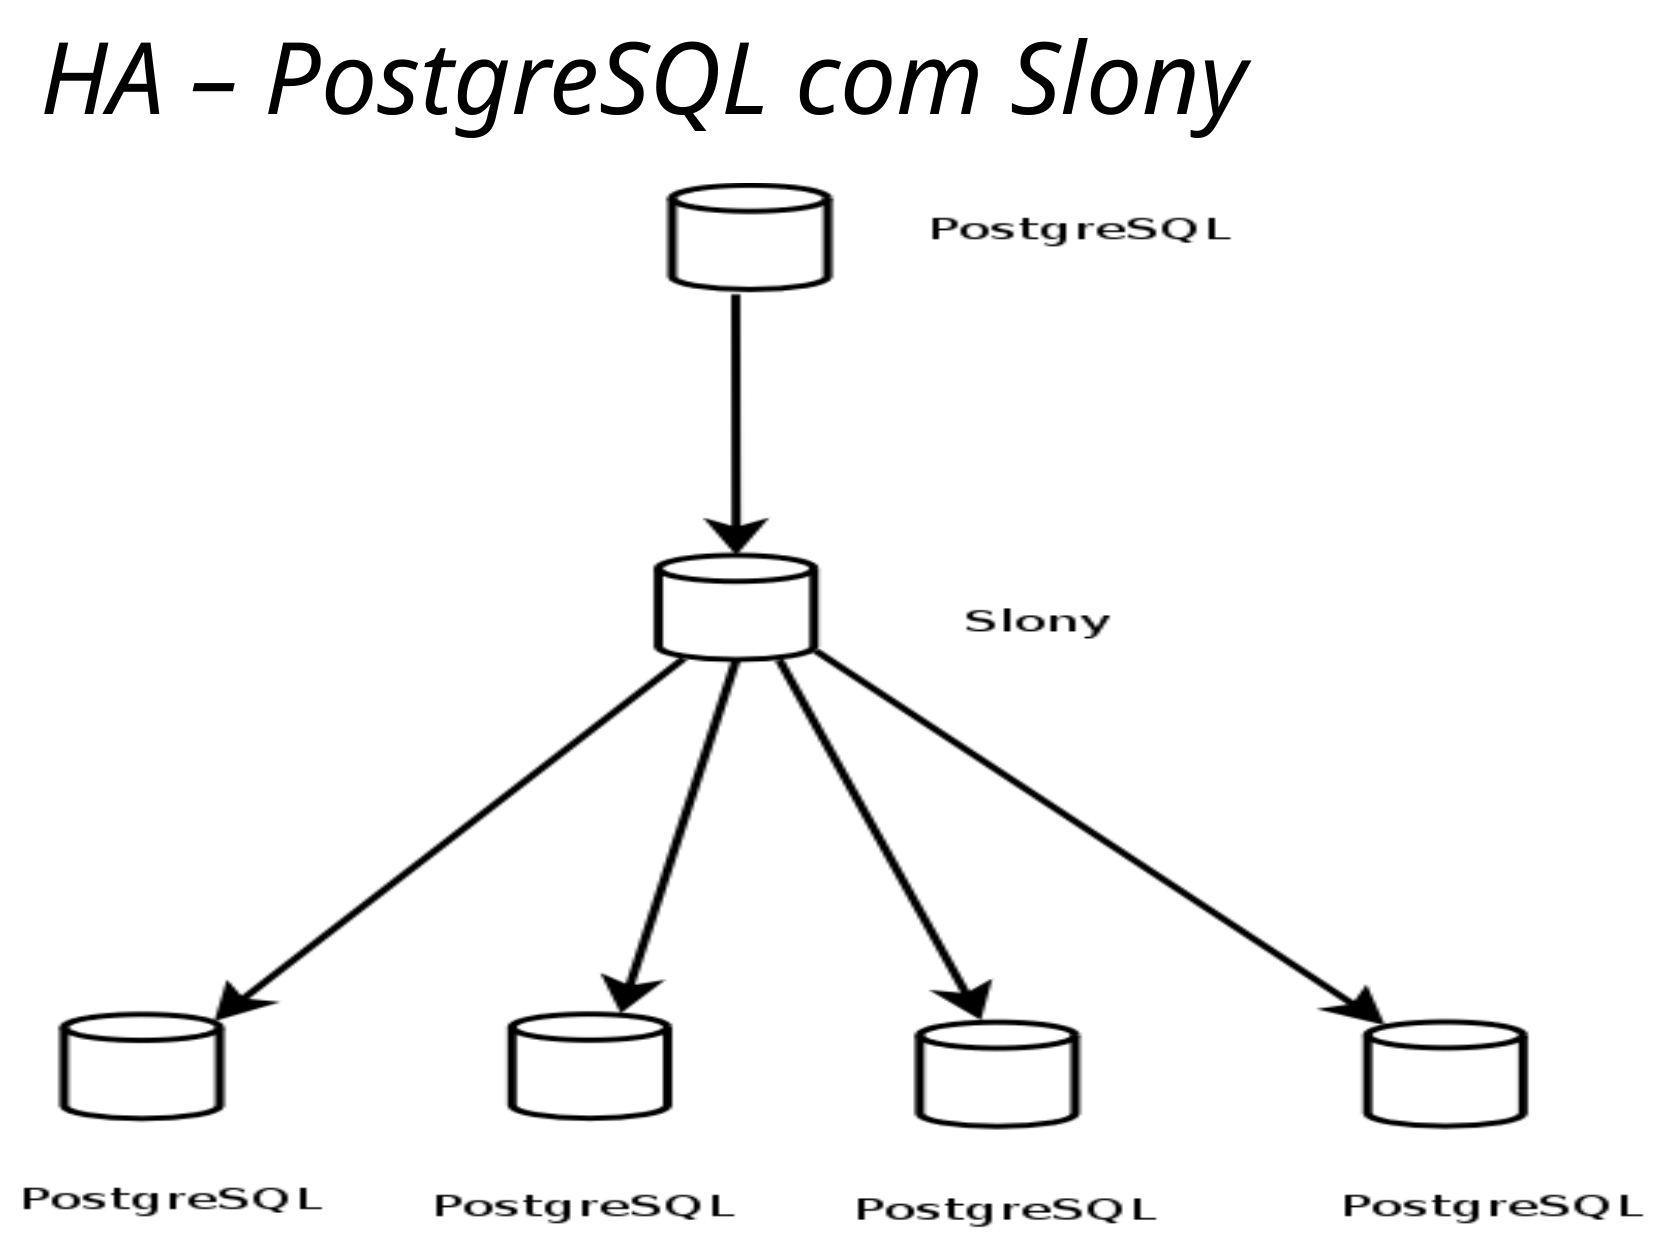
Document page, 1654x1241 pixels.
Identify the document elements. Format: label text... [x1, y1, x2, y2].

text_box HA – PostgreSQL com Slony [0, 0, 1654, 207]
picture [19, 183, 1647, 1241]
